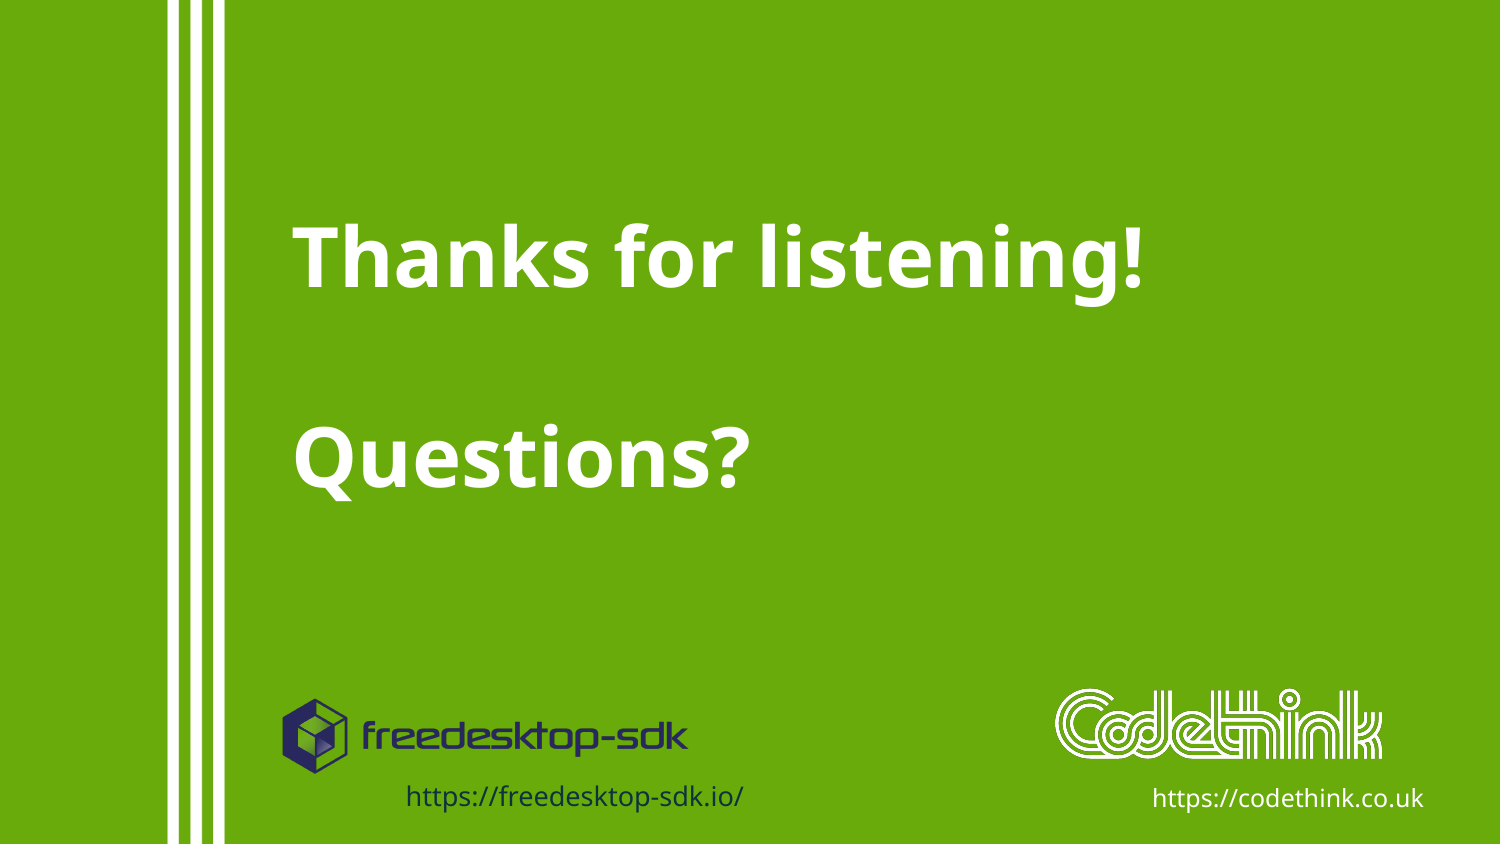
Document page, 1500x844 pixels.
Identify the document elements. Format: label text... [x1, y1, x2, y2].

text_box https://freedesktop-sdk.io/ [390, 764, 820, 828]
picture [1055, 687, 1382, 760]
picture [0, 0, 700, 844]
text_box https://codethink.co.uk [1137, 767, 1500, 828]
title Thanks for listening! Questions? [556, 182, 1500, 520]
